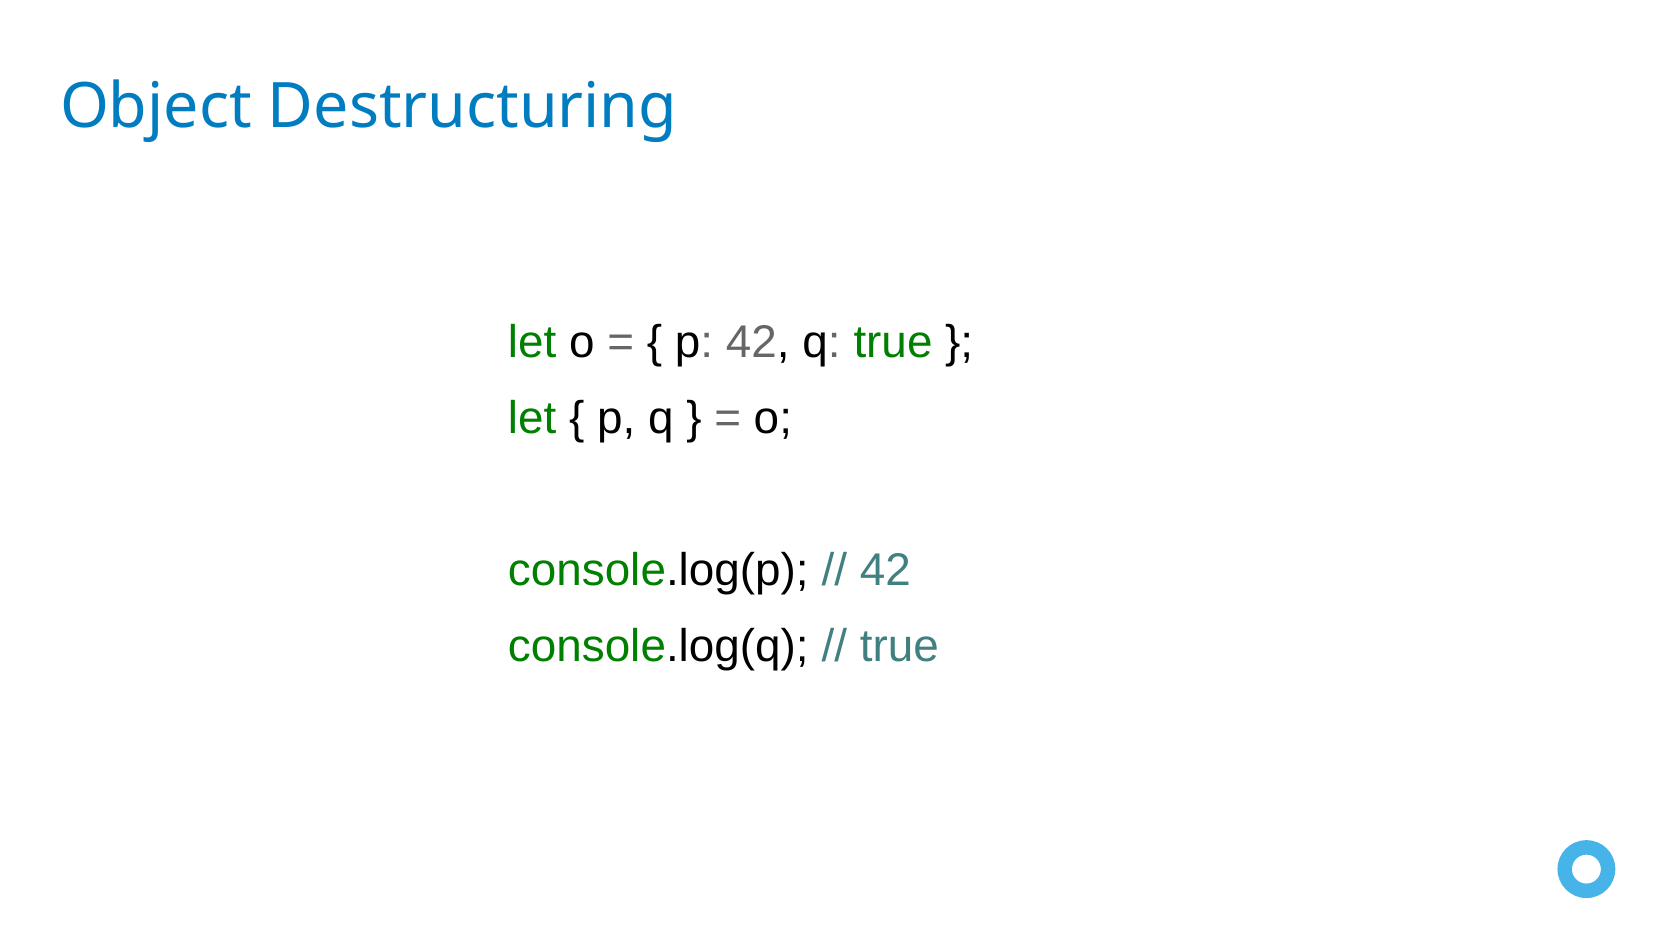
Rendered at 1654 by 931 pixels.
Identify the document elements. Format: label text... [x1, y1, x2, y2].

text_box let o = { p: 42, q: true }; let { p, q } = o; console.log(p); // 42 console.log(q); // true [493, 308, 1109, 680]
list Object Destructuring [45, 57, 1064, 151]
